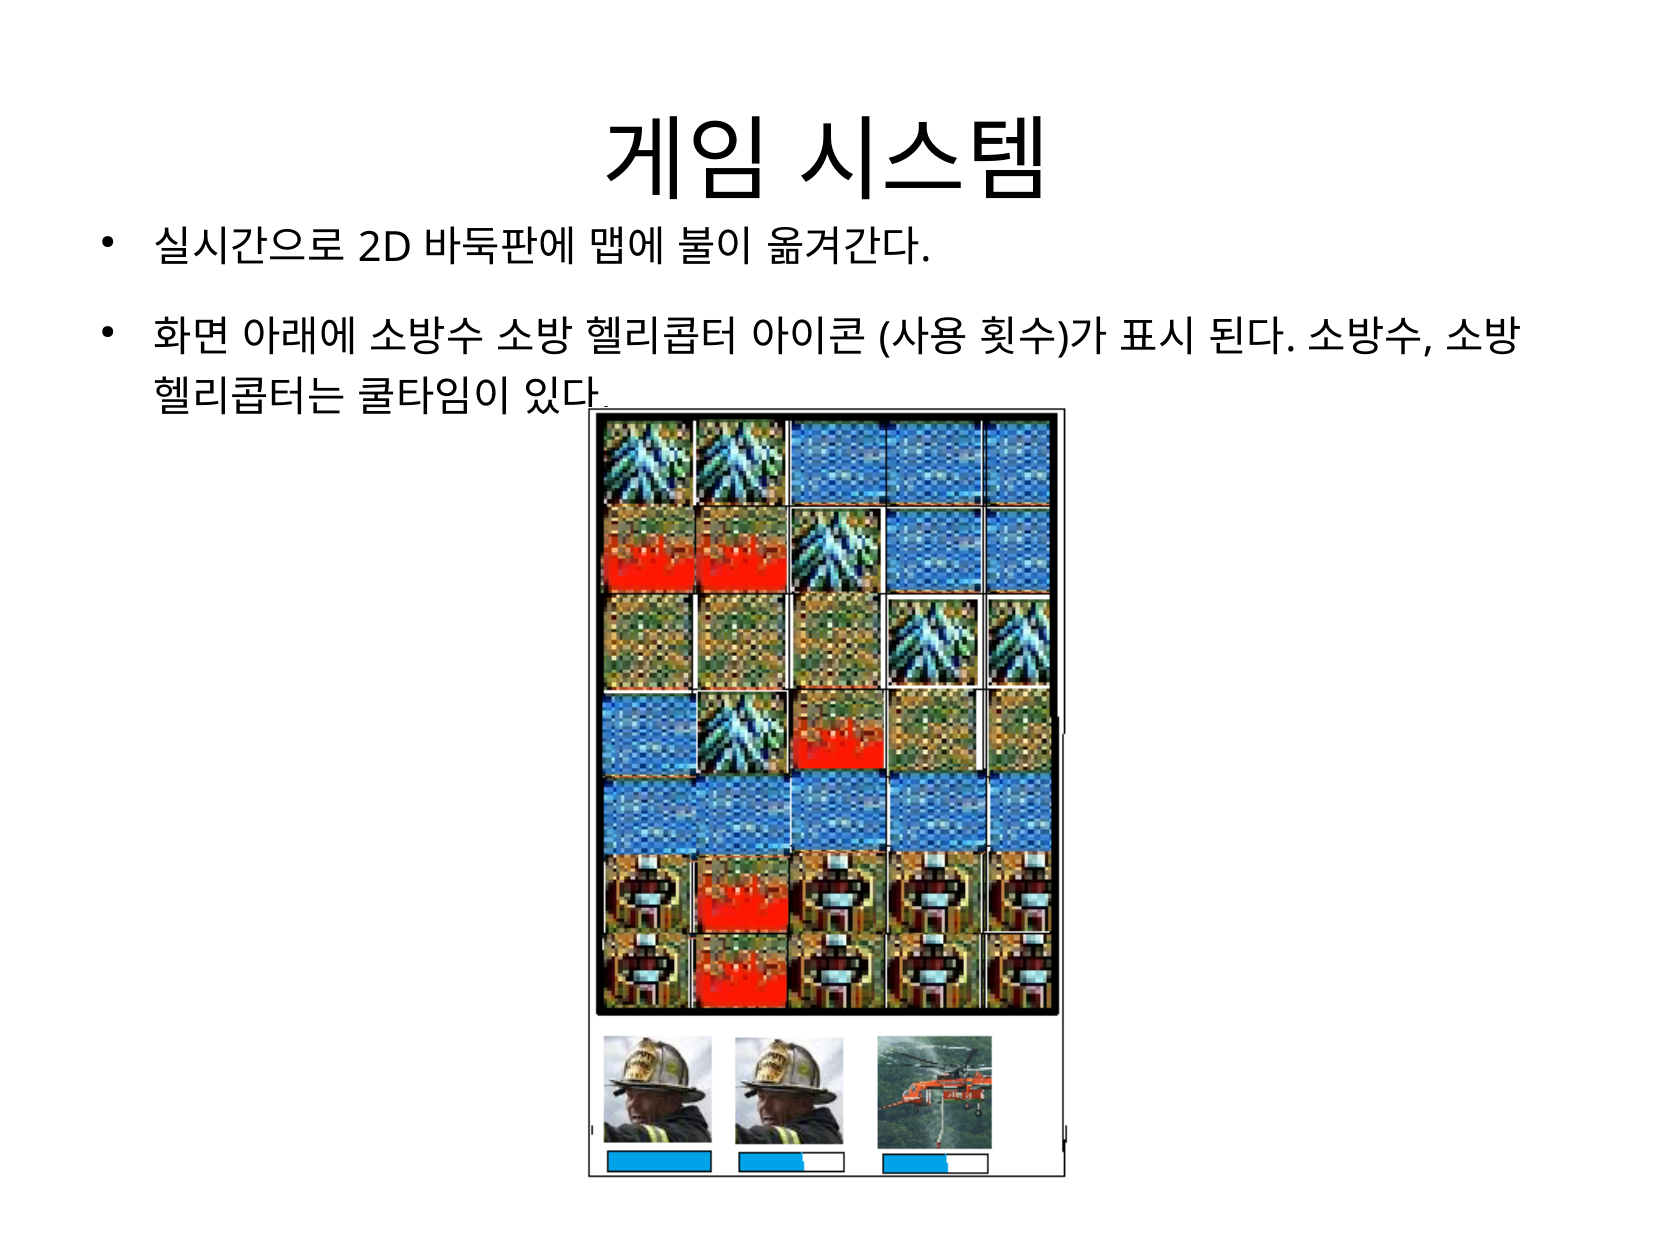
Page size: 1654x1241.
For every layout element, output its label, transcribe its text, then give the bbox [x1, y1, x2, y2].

list 실시간으로 2D 바둑판에 맵에 불이 옮겨간다. 화면 아래에 소방수 소방 헬리콥터 아이콘 (사용 횟수)가 표시 된다. 소방수, 소방 헬리콥터는 쿨타임이 있다. [82, 212, 1571, 1032]
title 게임 시스템 [82, 49, 1571, 212]
picture [576, 407, 1075, 1182]
